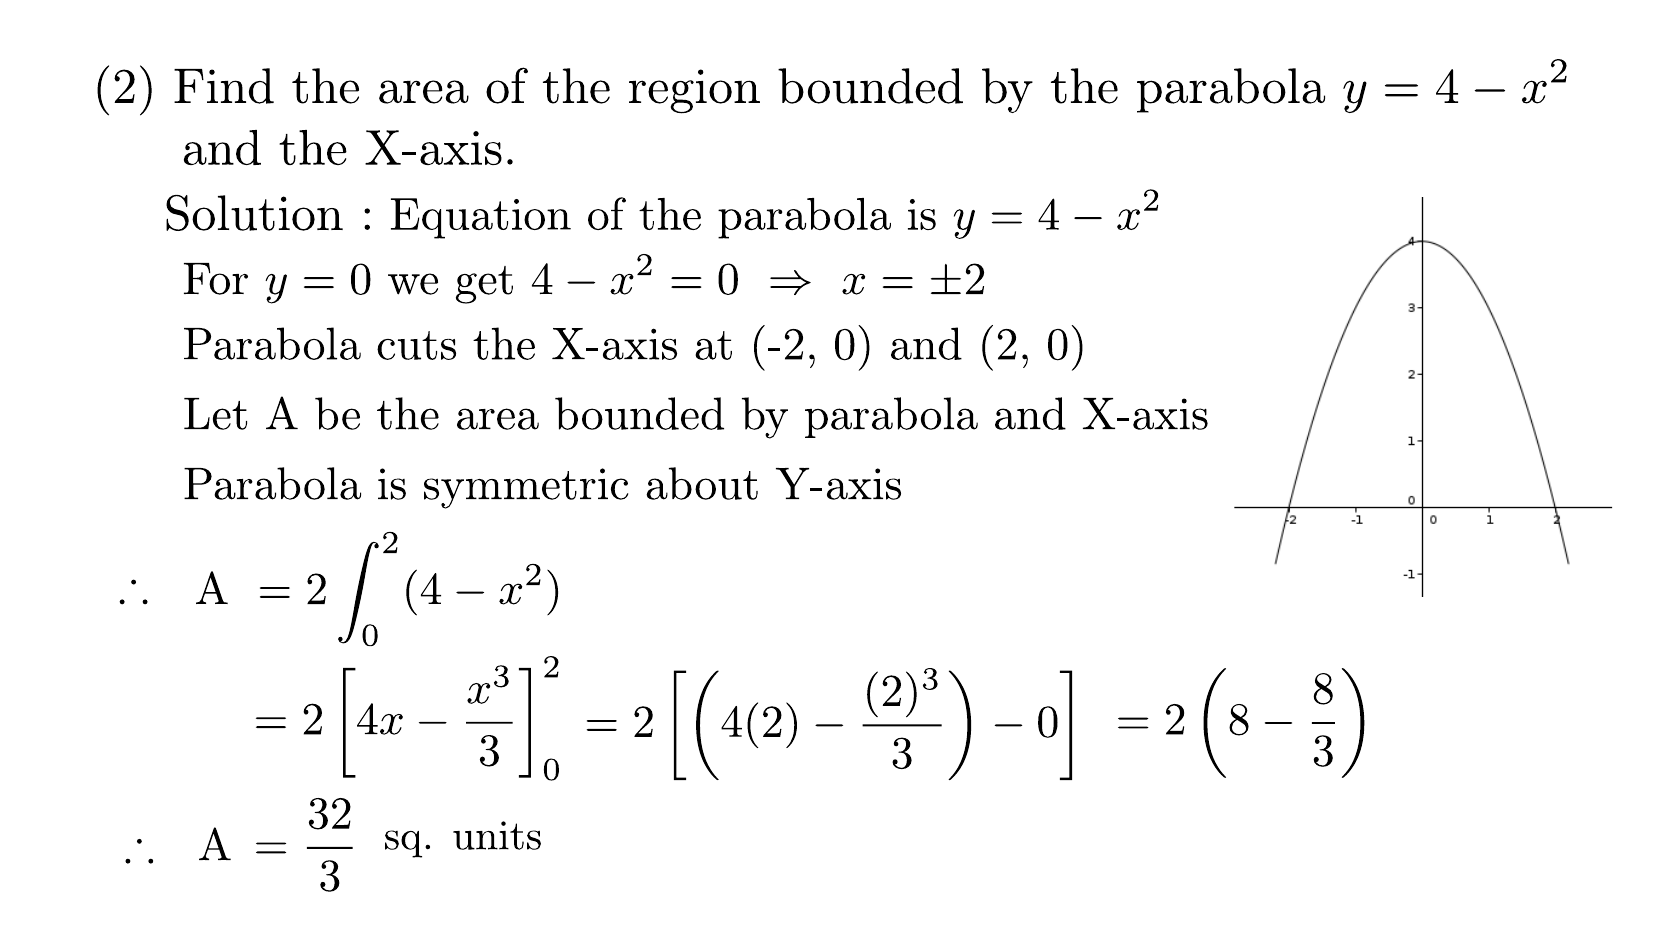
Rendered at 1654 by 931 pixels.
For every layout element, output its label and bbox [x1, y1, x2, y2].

text_box [125, 827, 231, 864]
text_box [119, 579, 148, 605]
text_box [183, 253, 985, 304]
text_box [586, 668, 1073, 781]
text_box [390, 189, 1159, 239]
text_box [184, 467, 902, 509]
title [47, 37, 1607, 910]
text_box [385, 821, 541, 858]
text_box [184, 396, 1208, 439]
text_box [183, 129, 513, 166]
text_box [196, 531, 559, 647]
picture [1234, 197, 1613, 597]
text_box [166, 194, 370, 232]
text_box [1117, 668, 1365, 778]
text_box [184, 324, 1083, 371]
text_box [255, 797, 353, 892]
text_box [95, 59, 1567, 116]
text_box [255, 656, 559, 781]
